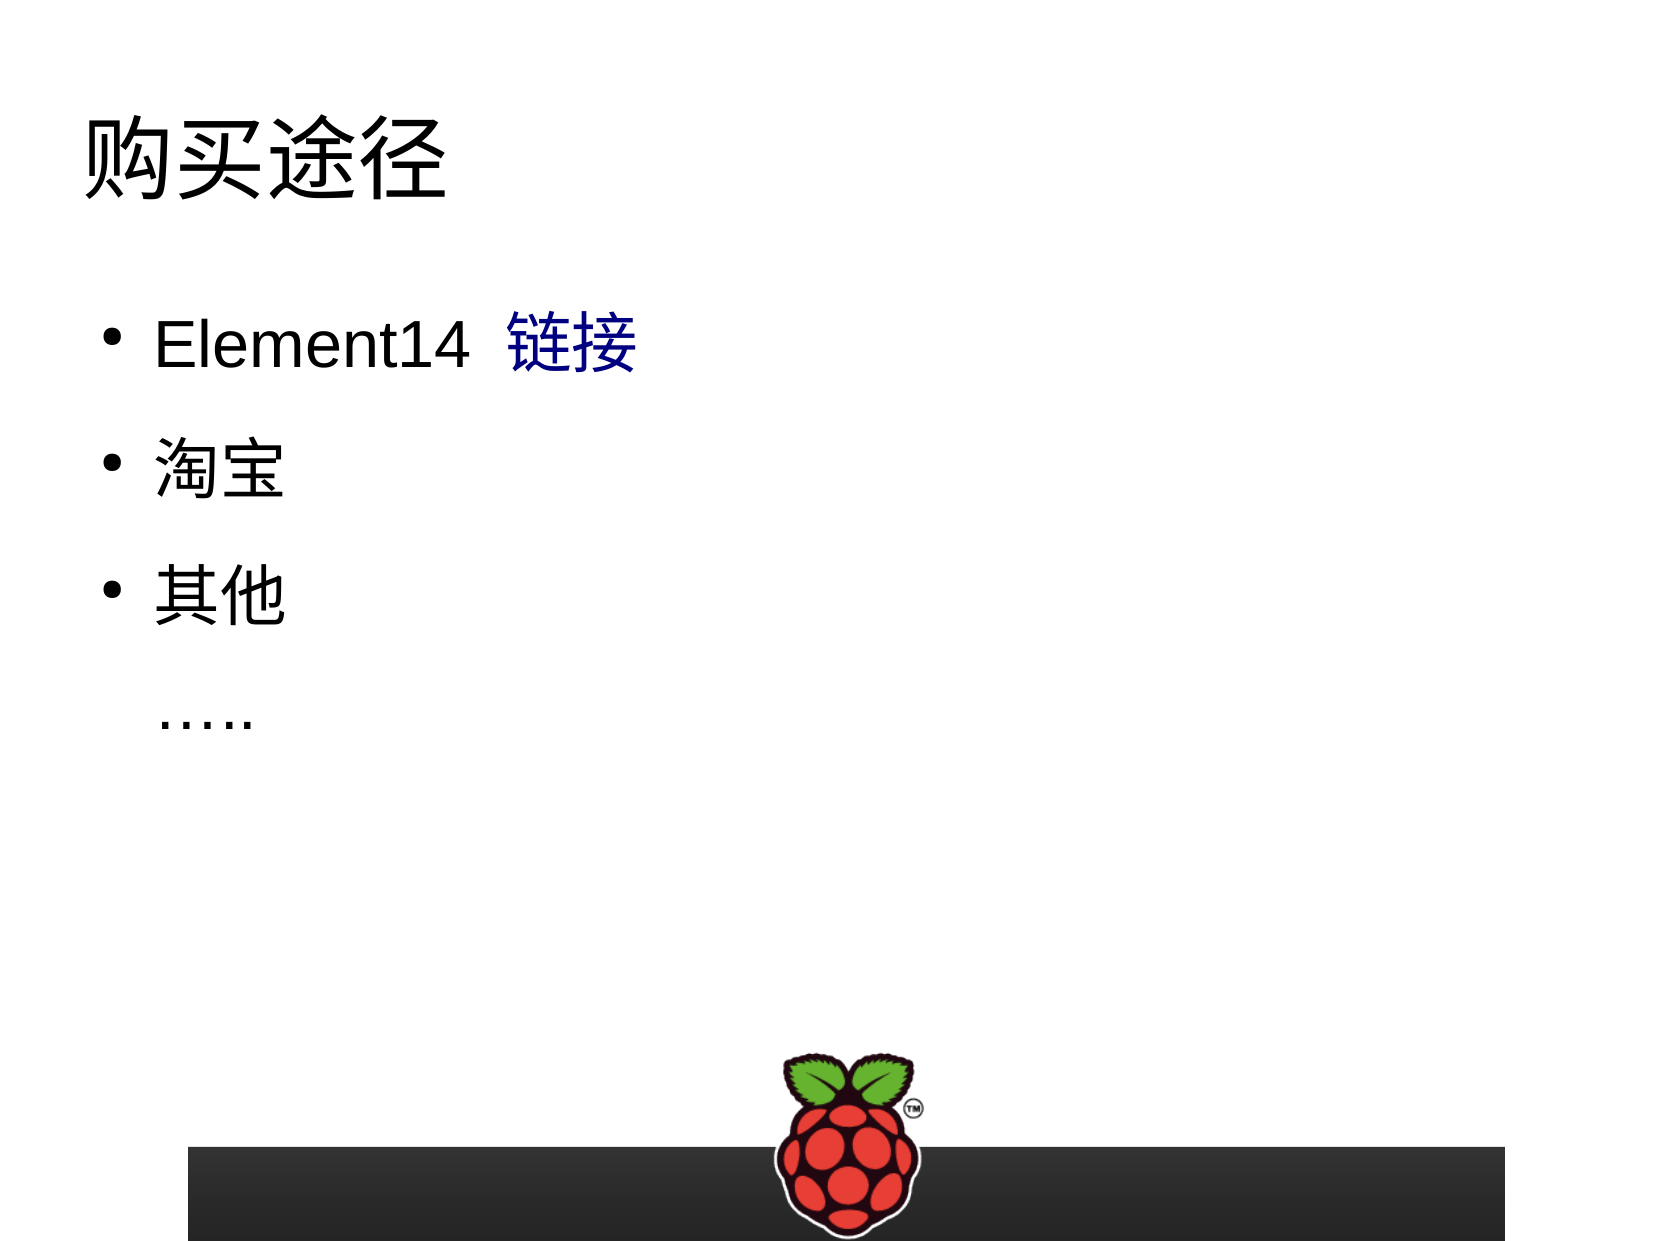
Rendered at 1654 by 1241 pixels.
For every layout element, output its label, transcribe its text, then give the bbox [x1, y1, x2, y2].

picture [188, 1050, 1505, 1241]
list Element14 链接 淘宝 其他 ….. [82, 290, 1538, 1010]
title 购买途径 [82, 49, 1571, 257]
